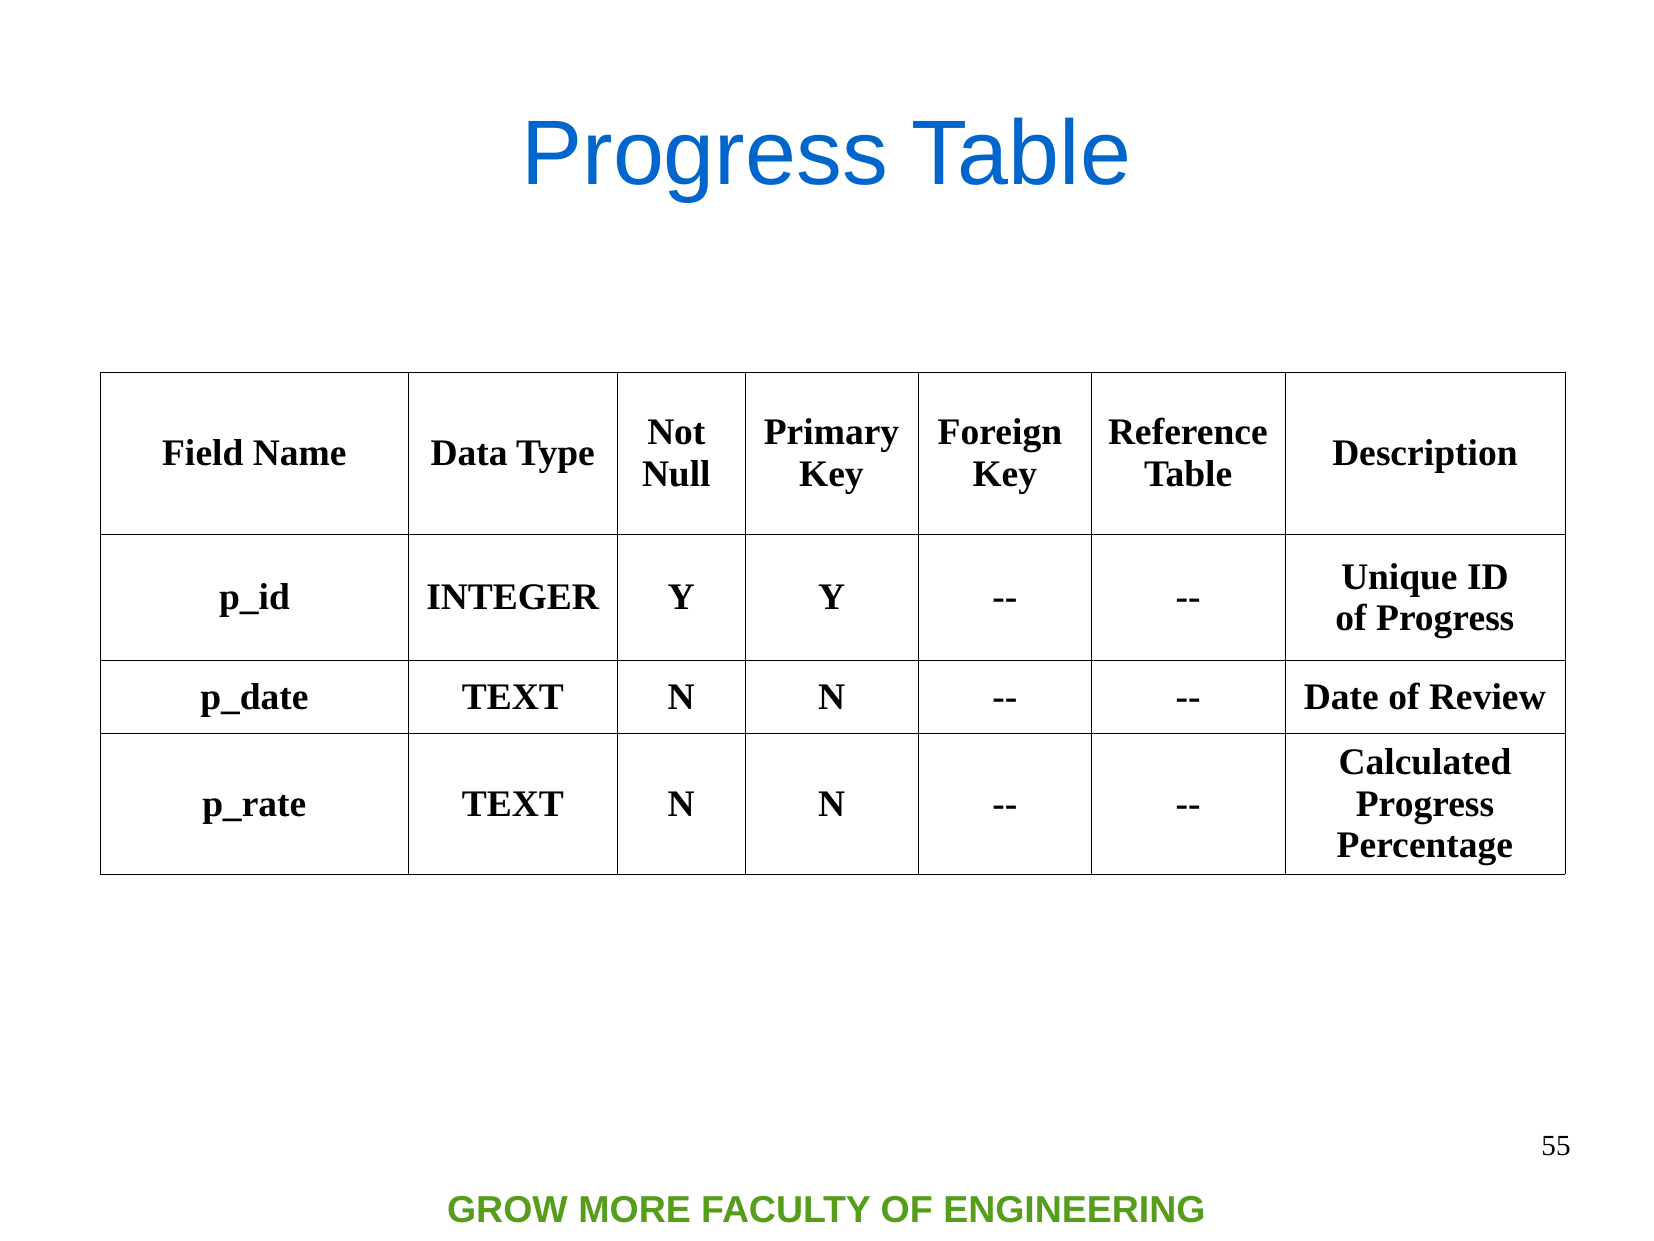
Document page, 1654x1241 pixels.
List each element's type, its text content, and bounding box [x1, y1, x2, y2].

table_cell Y [746, 535, 918, 660]
table_cell p_date [101, 661, 408, 733]
table_cell TEXT [409, 661, 617, 733]
table_cell p_rate [101, 734, 408, 874]
table_cell N [746, 734, 918, 874]
table_header Data Type [409, 373, 617, 534]
table_cell -- [919, 661, 1091, 733]
table_cell -- [919, 535, 1091, 660]
table_cell N [746, 661, 918, 733]
table_cell Y [618, 535, 745, 660]
table_cell INTEGER [409, 535, 617, 660]
table_header Not Null [618, 373, 745, 534]
table_cell Date of Review [1286, 661, 1565, 733]
table_cell TEXT [409, 734, 617, 874]
table_cell -- [1092, 734, 1285, 874]
table_header Foreign Key [919, 373, 1091, 534]
table_cell -- [1092, 661, 1285, 733]
table_header Primary Key [746, 373, 918, 534]
table_cell Calculated Progress Percentage [1286, 734, 1565, 874]
table_cell p_id [101, 535, 408, 660]
table_cell N [618, 661, 745, 733]
table_header Reference Table [1092, 373, 1285, 534]
title Progress Table [82, 49, 1571, 257]
table_cell N [618, 734, 745, 874]
table_cell -- [919, 734, 1091, 874]
table_header Field Name [101, 373, 408, 534]
table_cell -- [1092, 535, 1285, 660]
table_cell Unique ID of Progress [1286, 535, 1565, 660]
table_header Description [1286, 373, 1565, 534]
